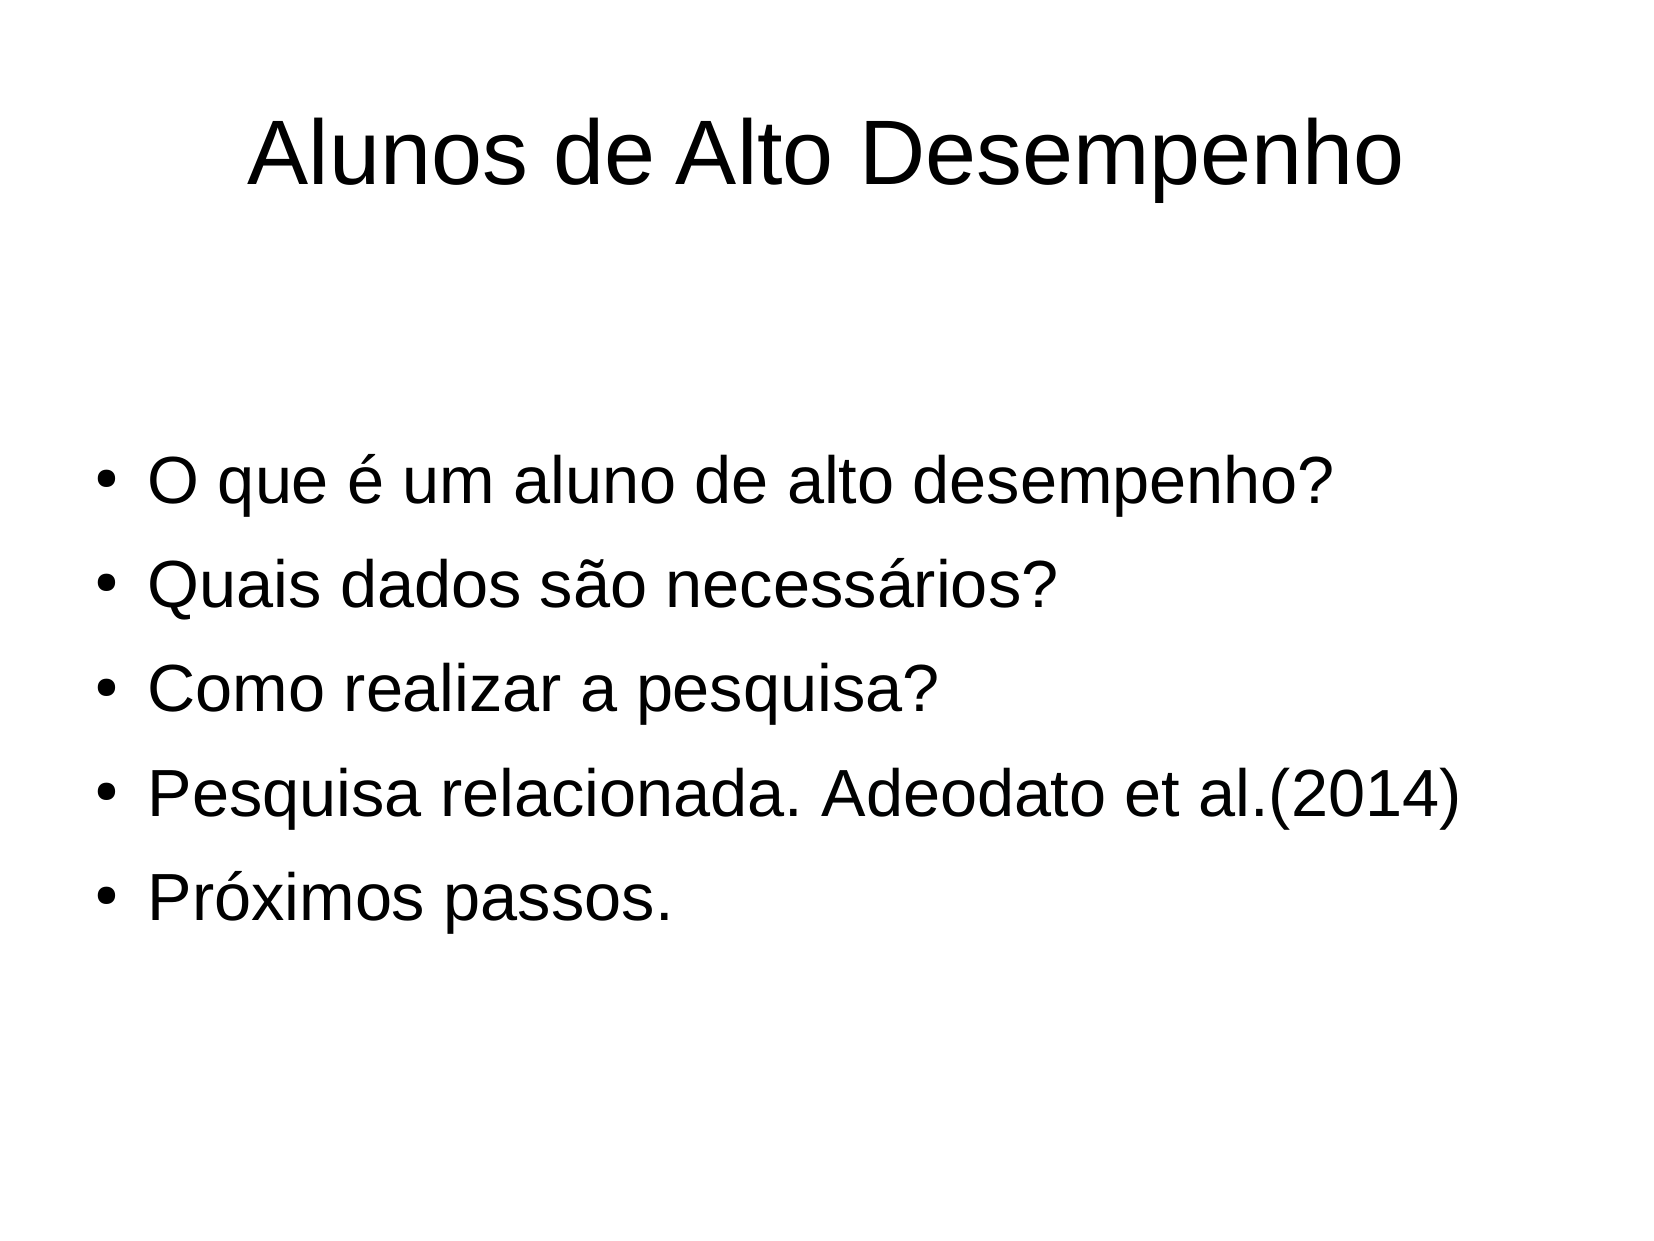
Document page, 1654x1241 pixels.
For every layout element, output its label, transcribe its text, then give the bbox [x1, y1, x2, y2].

title Alunos de Alto Desempenho [82, 49, 1571, 257]
list O que é um aluno de alto desempenho? Quais dados são necessários? Como realizar a pesquisa? Pesquisa relacionada. Adeodato et al.(2014) Próximos passos. [76, 442, 1565, 1163]
